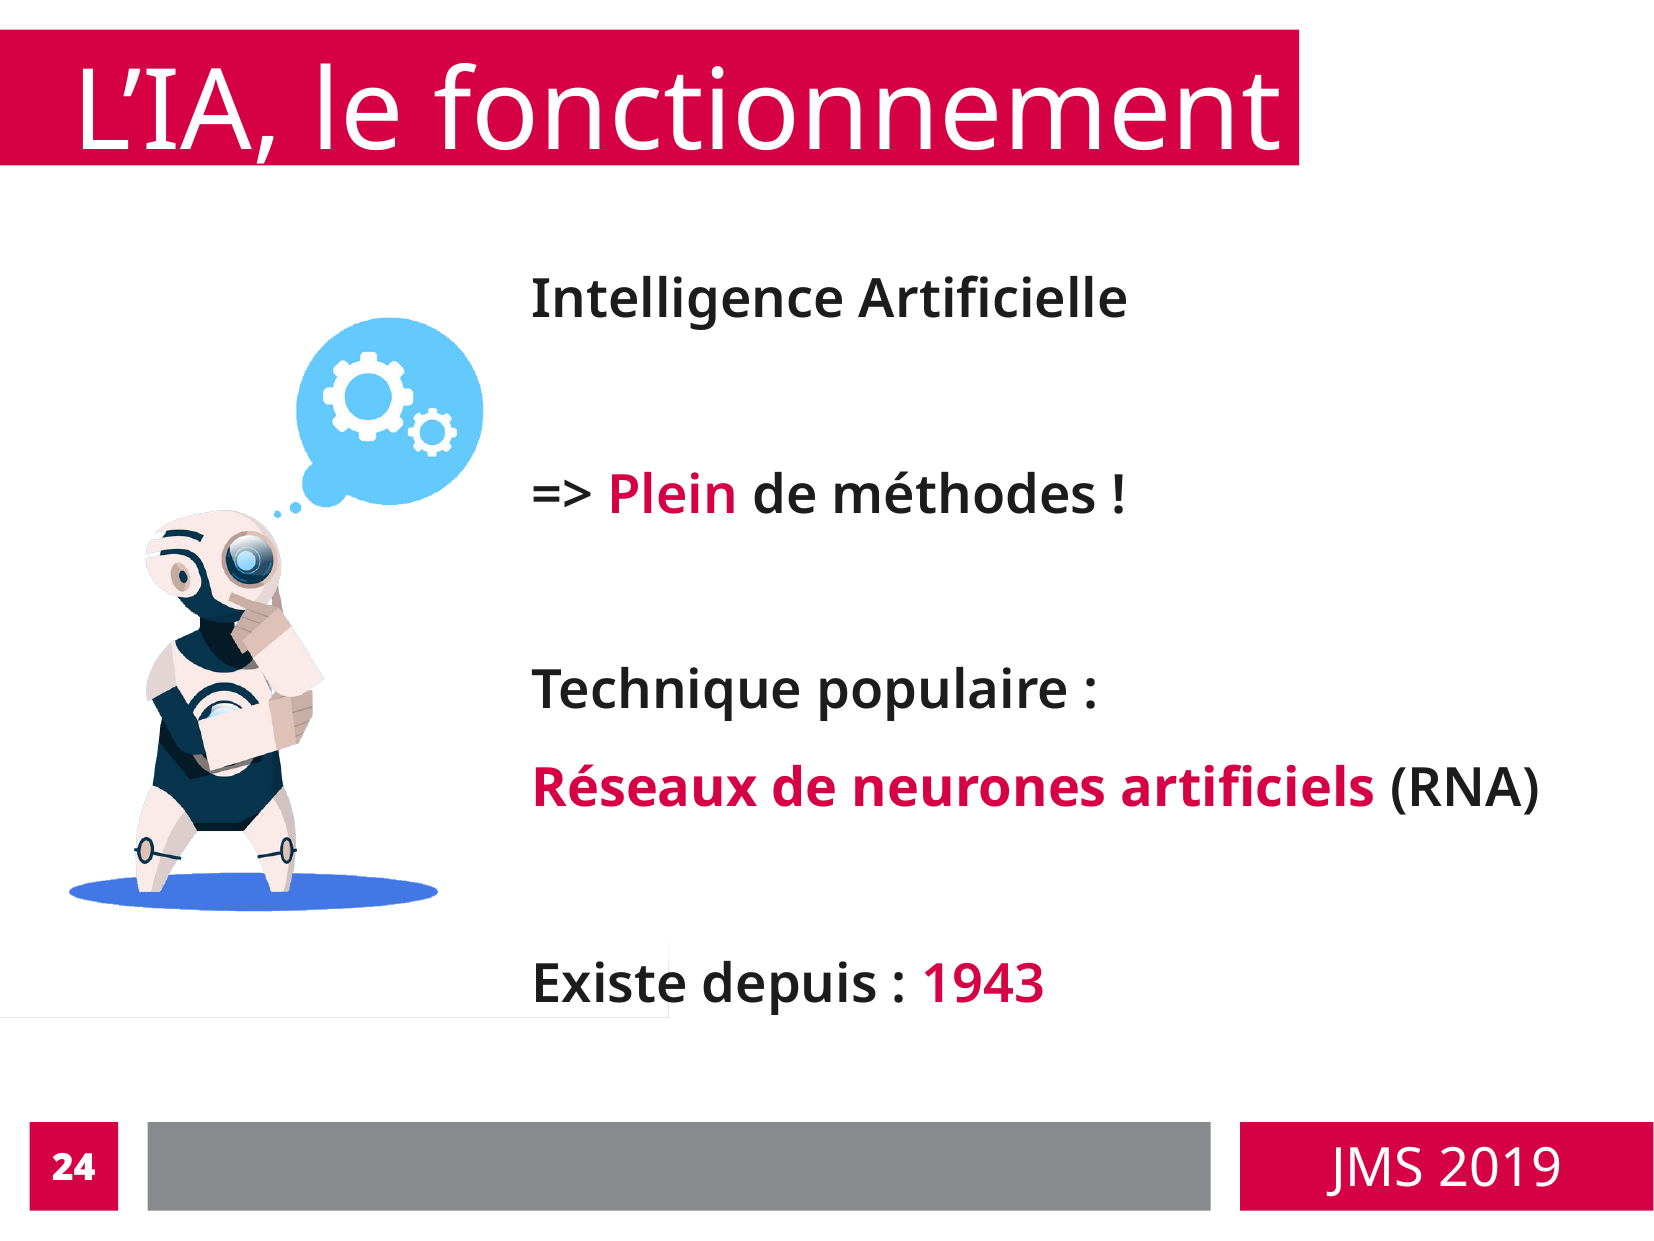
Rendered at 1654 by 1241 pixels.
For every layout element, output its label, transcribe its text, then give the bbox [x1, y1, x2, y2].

list Intelligence Artificielle => Plein de méthodes ! Technique populaire : Réseaux de neurones artificiels (RNA) Existe depuis : 1943 [531, 259, 1607, 1087]
picture [0, 238, 669, 1018]
title L’IA, le fonctionnement [0, 29, 1371, 178]
